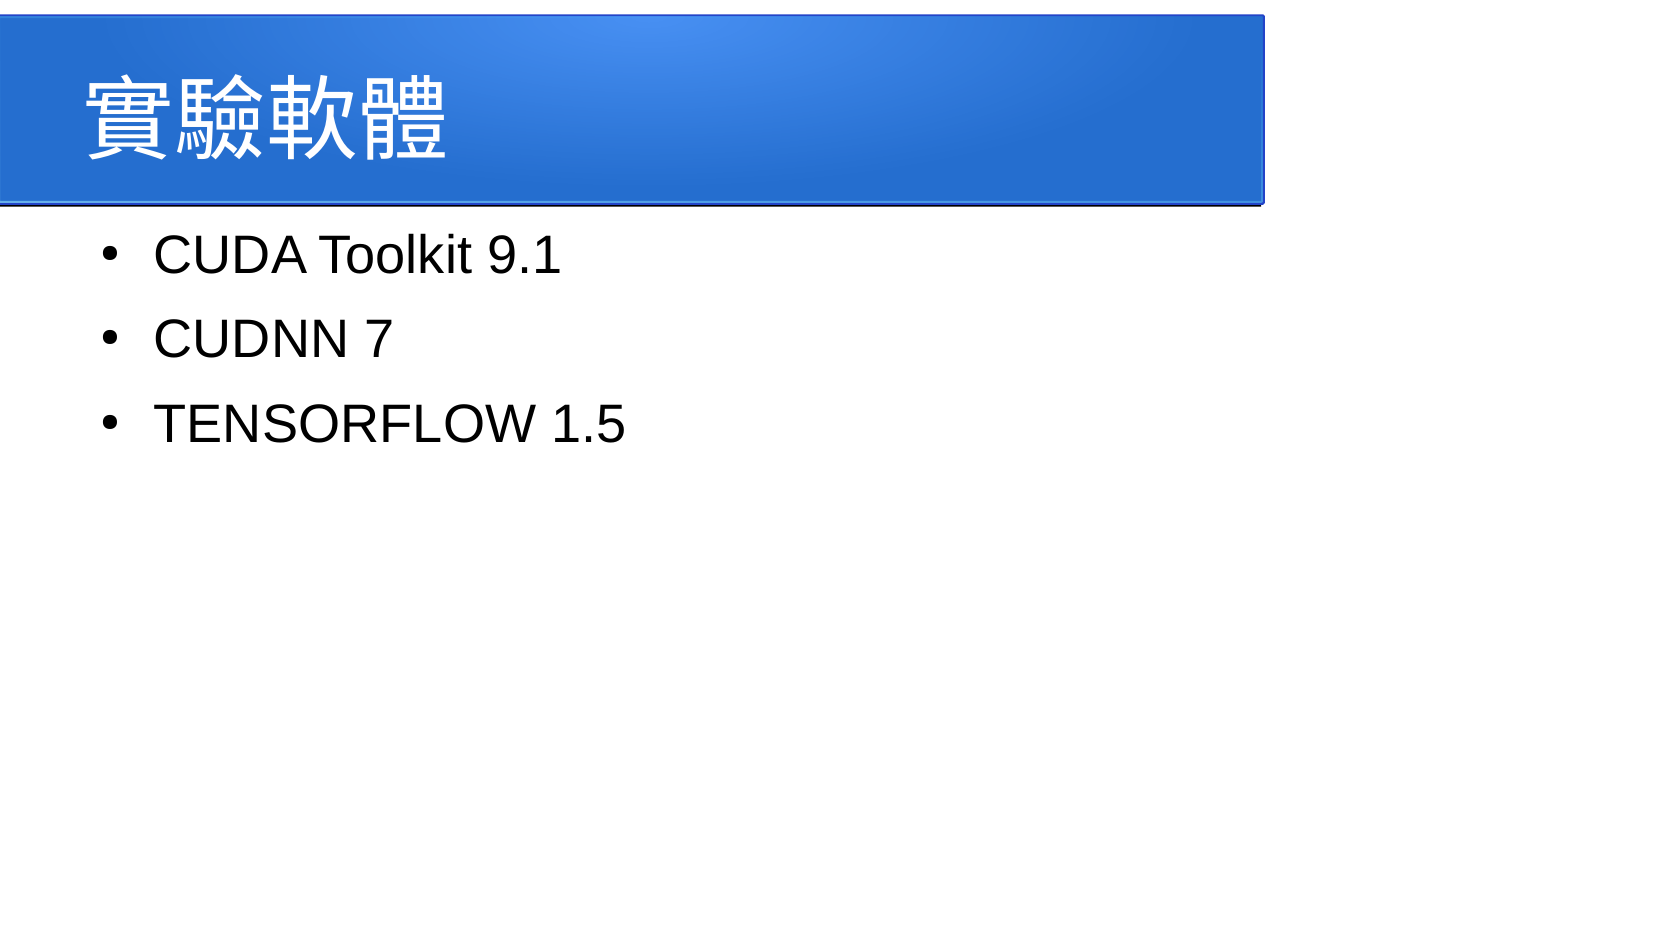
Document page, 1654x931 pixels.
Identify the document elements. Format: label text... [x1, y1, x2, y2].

title 實驗軟體 [82, 35, 1235, 189]
list CUDA Toolkit 9.1 CUDNN 7 TENSORFLOW 1.5 [82, 224, 1571, 764]
